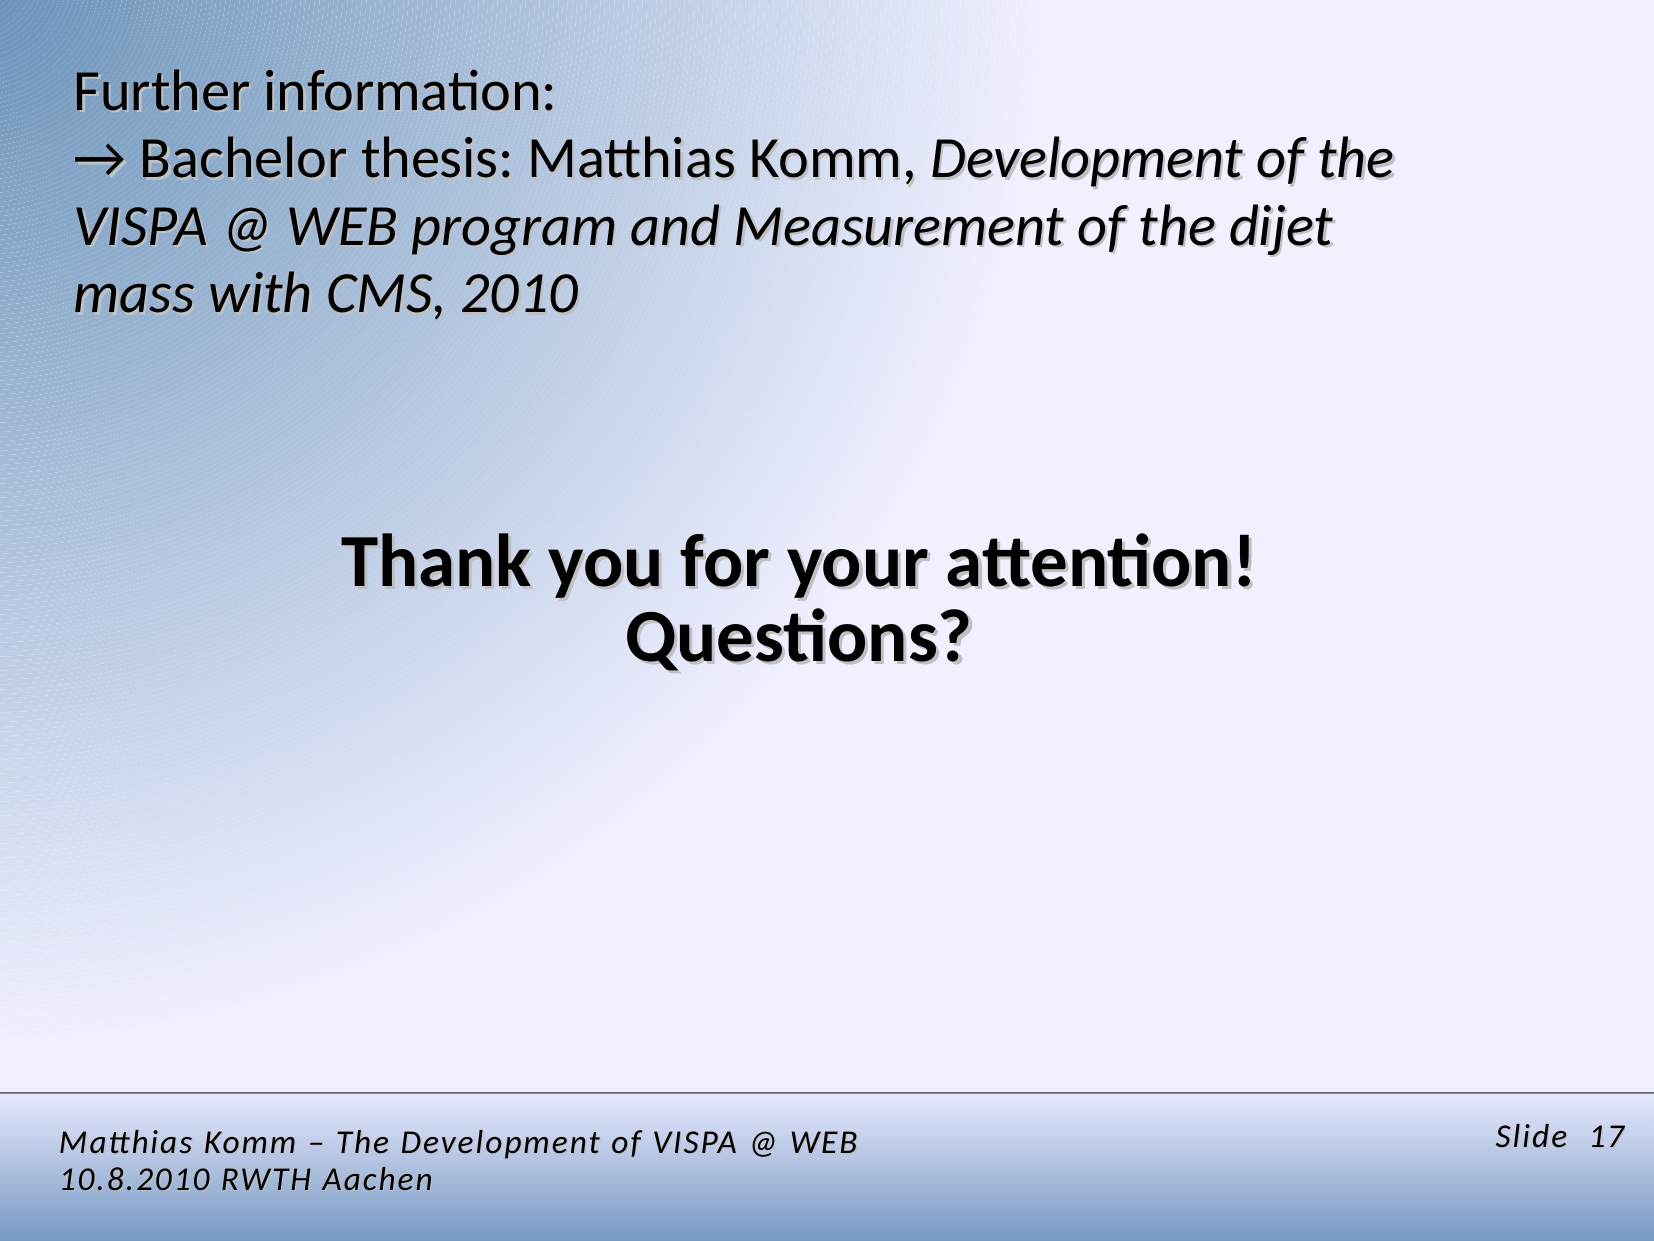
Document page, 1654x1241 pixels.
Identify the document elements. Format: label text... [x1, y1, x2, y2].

text_box Further information: → Bachelor thesis: Matthias Komm, Development of the VISPA @ WEB program and Measurement of the dijet mass with CMS, 2010 [59, 49, 1477, 384]
text_box Thank you for your attention! Questions? [326, 522, 1275, 721]
